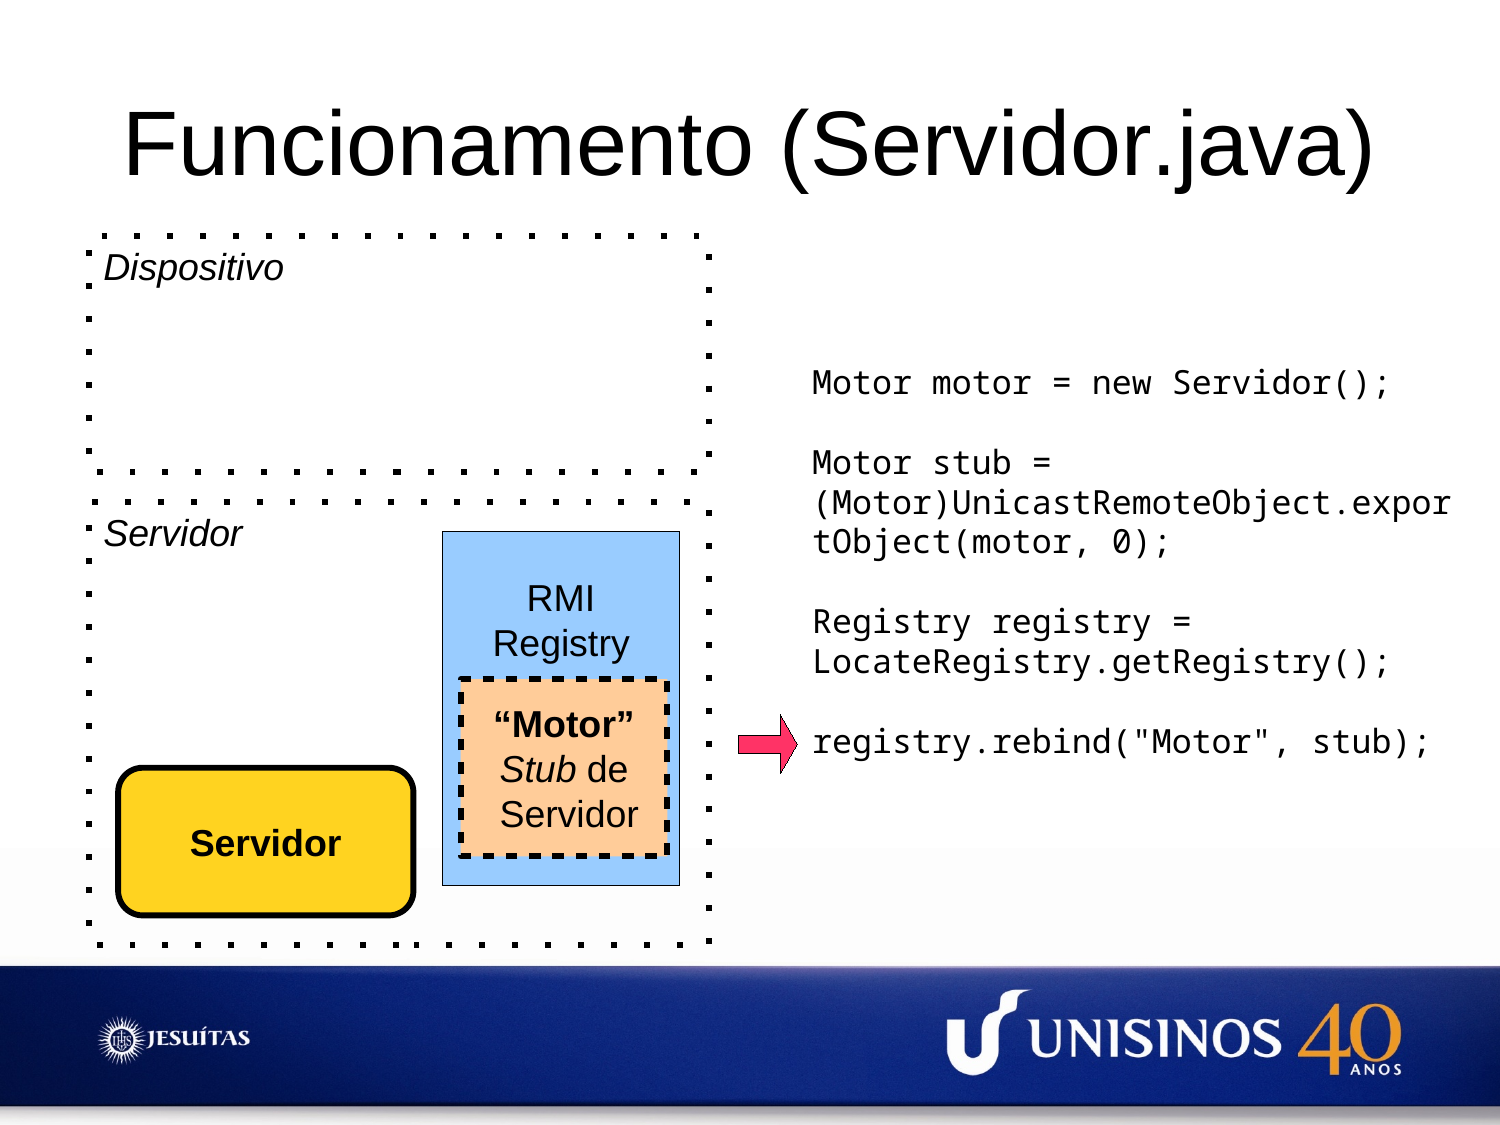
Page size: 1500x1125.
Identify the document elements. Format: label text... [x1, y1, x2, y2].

text_box “Motor” Stub de Servidor [460, 679, 668, 857]
text_box Motor motor = new Servidor(); Motor stub = (Motor)UnicastRemoteObject.exportObject(motor, 0); Registry registry = LocateRegistry.getRegistry(); registry.rebind("Motor", stub); [797, 353, 1477, 768]
text_box Servidor [88, 501, 258, 591]
text_box [738, 714, 798, 774]
picture [0, 848, 1500, 1125]
title Funcionamento (Servidor.java) [75, 45, 1426, 233]
text_box Dispositivo [88, 235, 299, 296]
text_box RMI Registry [442, 531, 680, 886]
text_box Servidor [118, 767, 414, 916]
